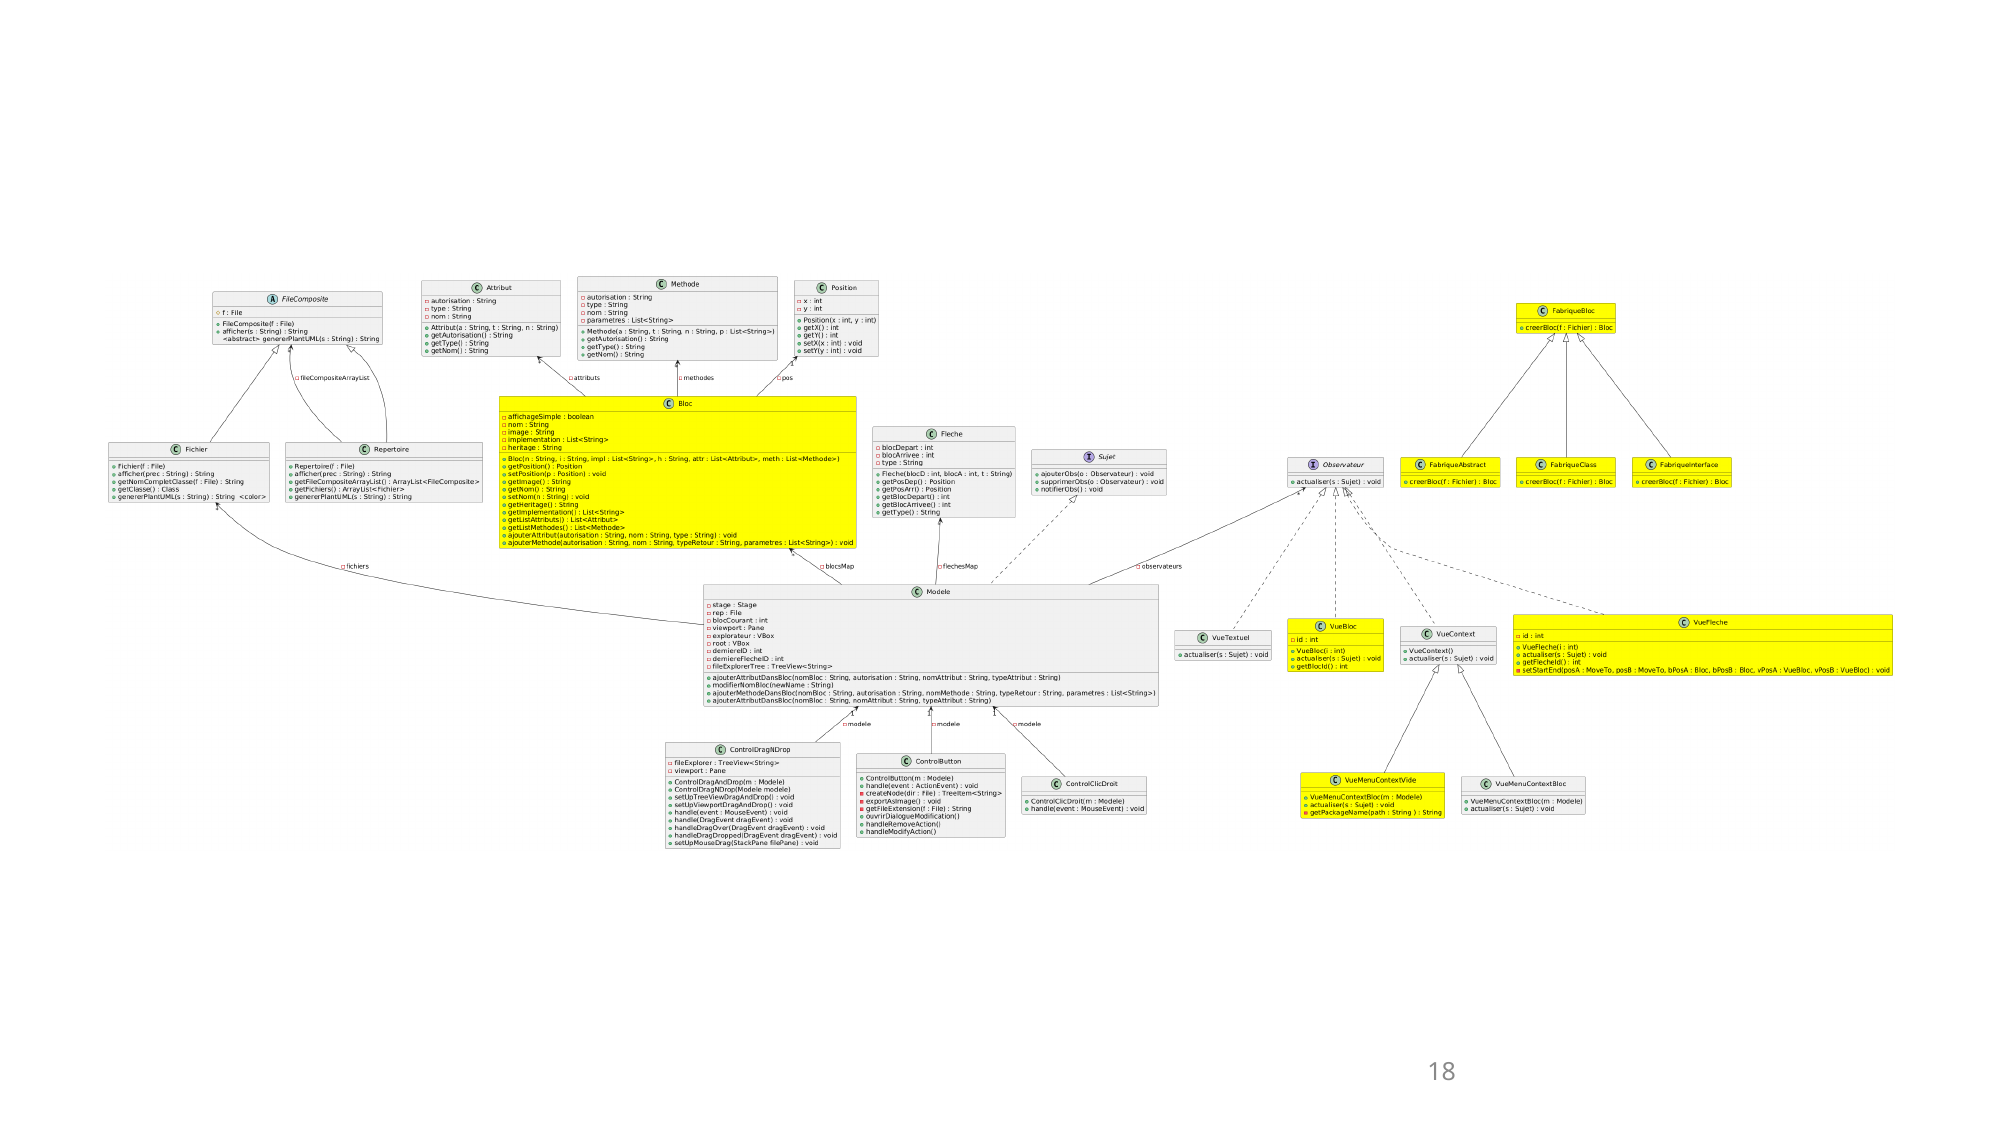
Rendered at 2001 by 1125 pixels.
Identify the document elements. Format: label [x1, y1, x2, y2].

picture [105, 274, 1895, 851]
text_box [1412, 1042, 1863, 1103]
